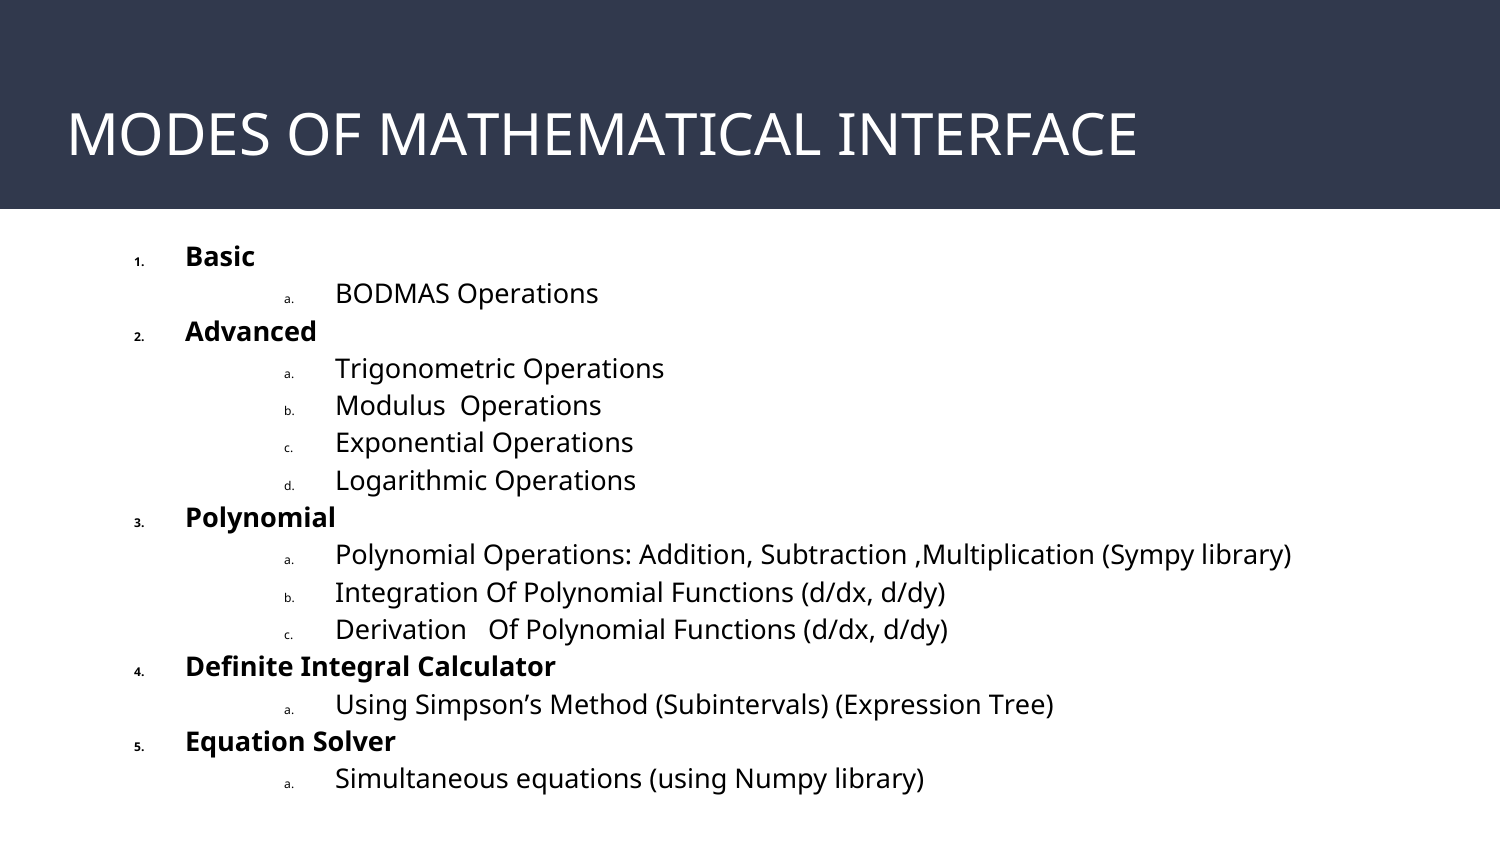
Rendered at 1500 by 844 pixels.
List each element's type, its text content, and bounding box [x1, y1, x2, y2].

text_box Basic BODMAS Operations Advanced Trigonometric Operations Modulus Operations Exponential Operations Logarithmic Operations Polynomial Polynomial Operations: Addition, Subtraction ,Multiplication (Sympy library) Integration Of Polynomial Functions (d/dx, d/dy) Derivation Of Polynomial Functions (d/dx, d/dy) Definite Integral Calculator Using Simpson’s Method (Subintervals) (Expression Tree) Equation Solver Simultaneous equations (using Numpy library) [71, 219, 1323, 844]
title MODES OF MATHEMATICAL INTERFACE [51, 82, 1449, 185]
